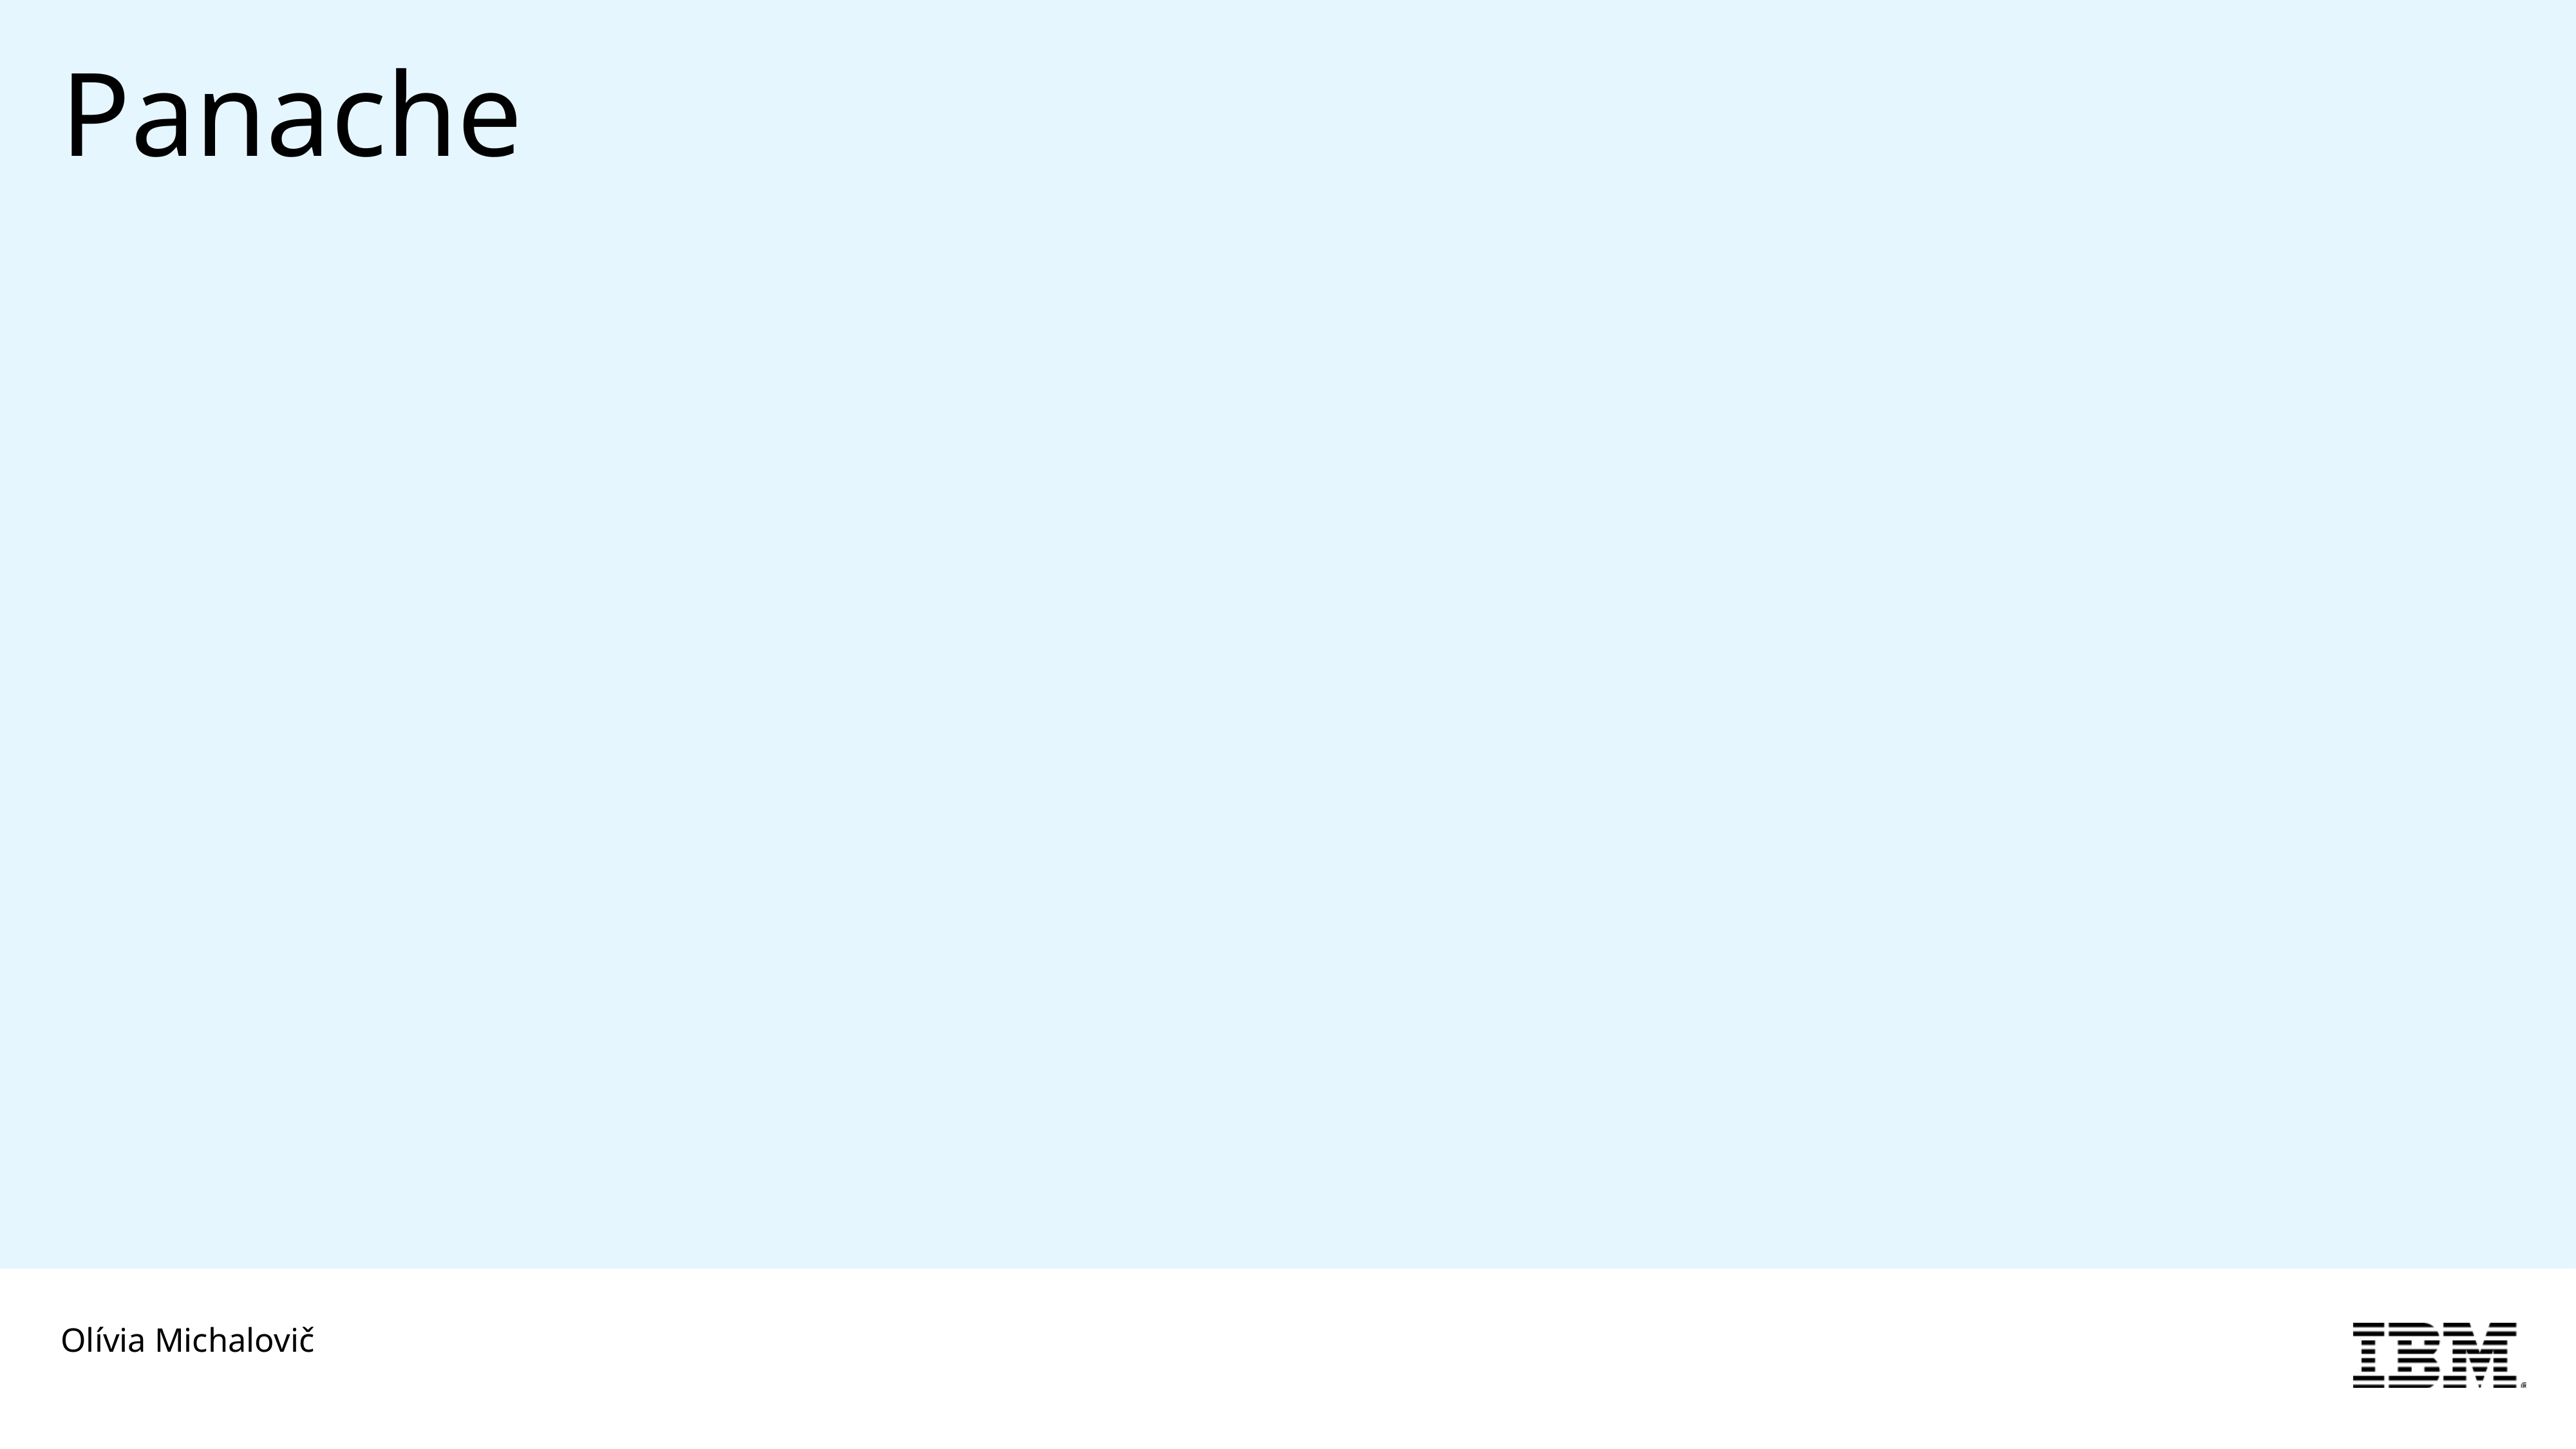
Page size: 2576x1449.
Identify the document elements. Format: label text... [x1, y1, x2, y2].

title Panache [61, 41, 1228, 524]
list Olívia Michalovič [61, 1277, 583, 1398]
